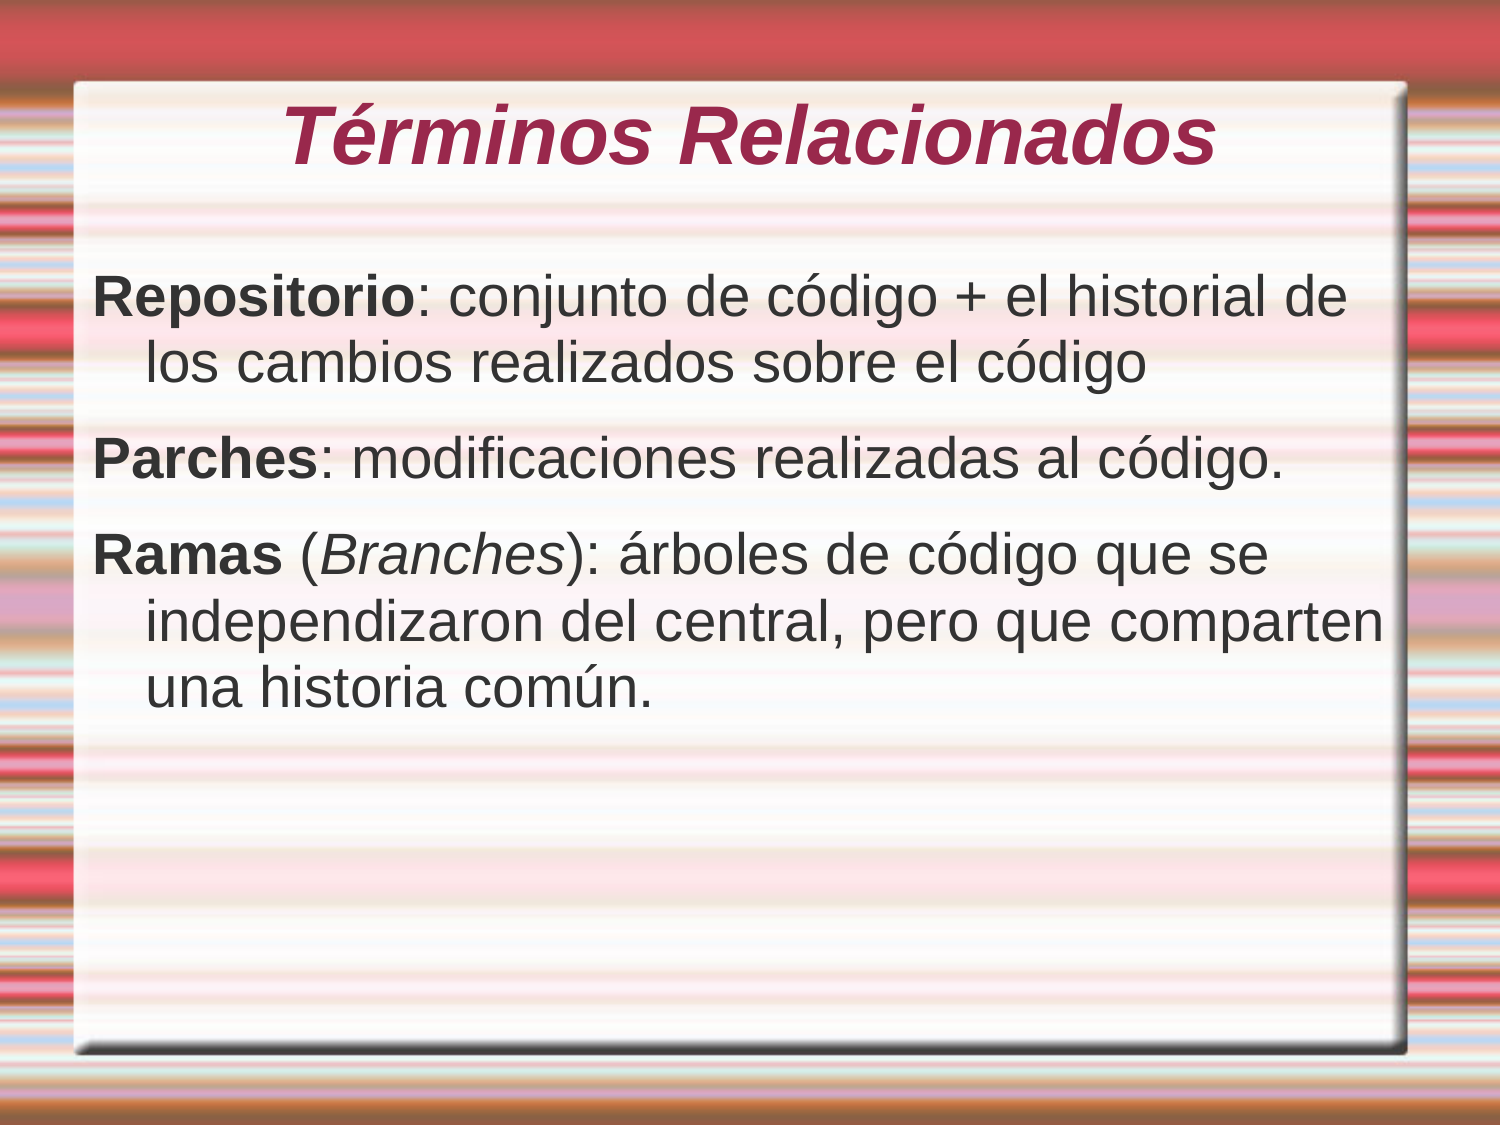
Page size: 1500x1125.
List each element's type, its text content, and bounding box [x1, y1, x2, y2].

list Repositorio: conjunto de código + el historial de los cambios realizados sobre el código Parches: modificaciones realizadas al código. Ramas (Branches): árboles de código que se independizaron del central, pero que comparten una historia común. [75, 262, 1426, 1006]
title Términos Relacionados [75, 25, 1426, 253]
picture [0, 0, 1500, 1125]
